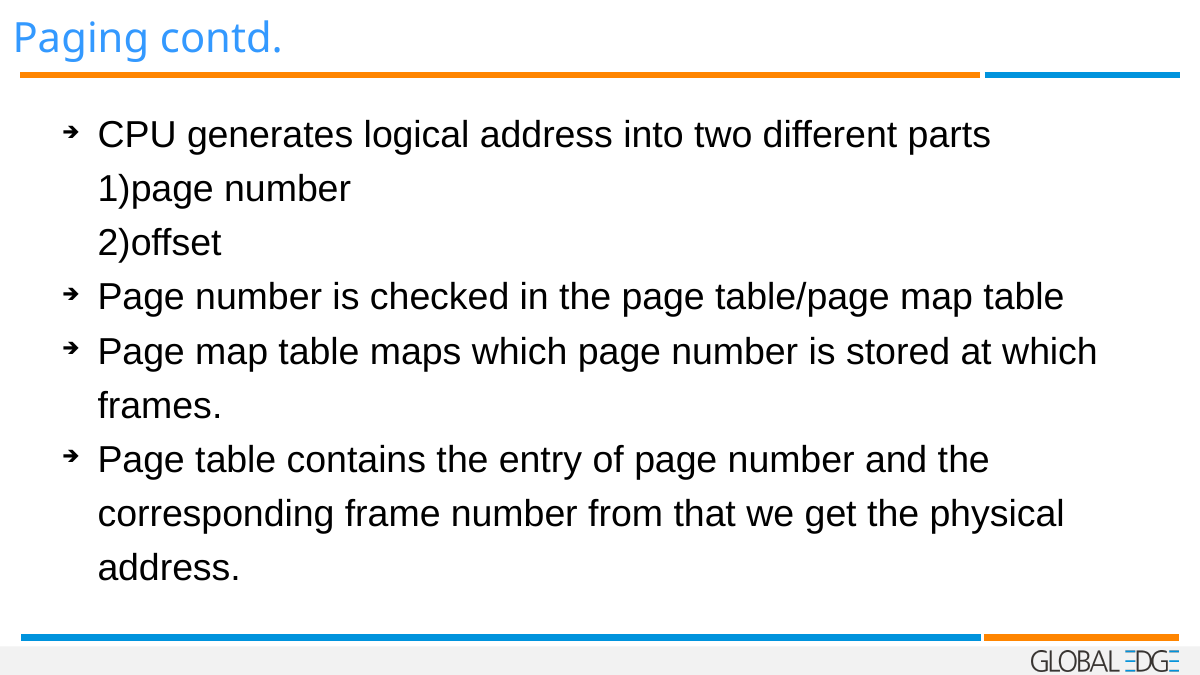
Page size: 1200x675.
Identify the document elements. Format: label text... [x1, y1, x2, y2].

title Paging contd. [12, 9, 1088, 63]
text_box CPU generates logical address into two different parts 1)page number 2)offset Page number is checked in the page table/page map table Page map table maps which page number is stored at which frames. Page table contains the entry of page number and the corresponding frame number from that we get the physical address. [47, 106, 1113, 650]
picture [1031, 650, 1179, 672]
